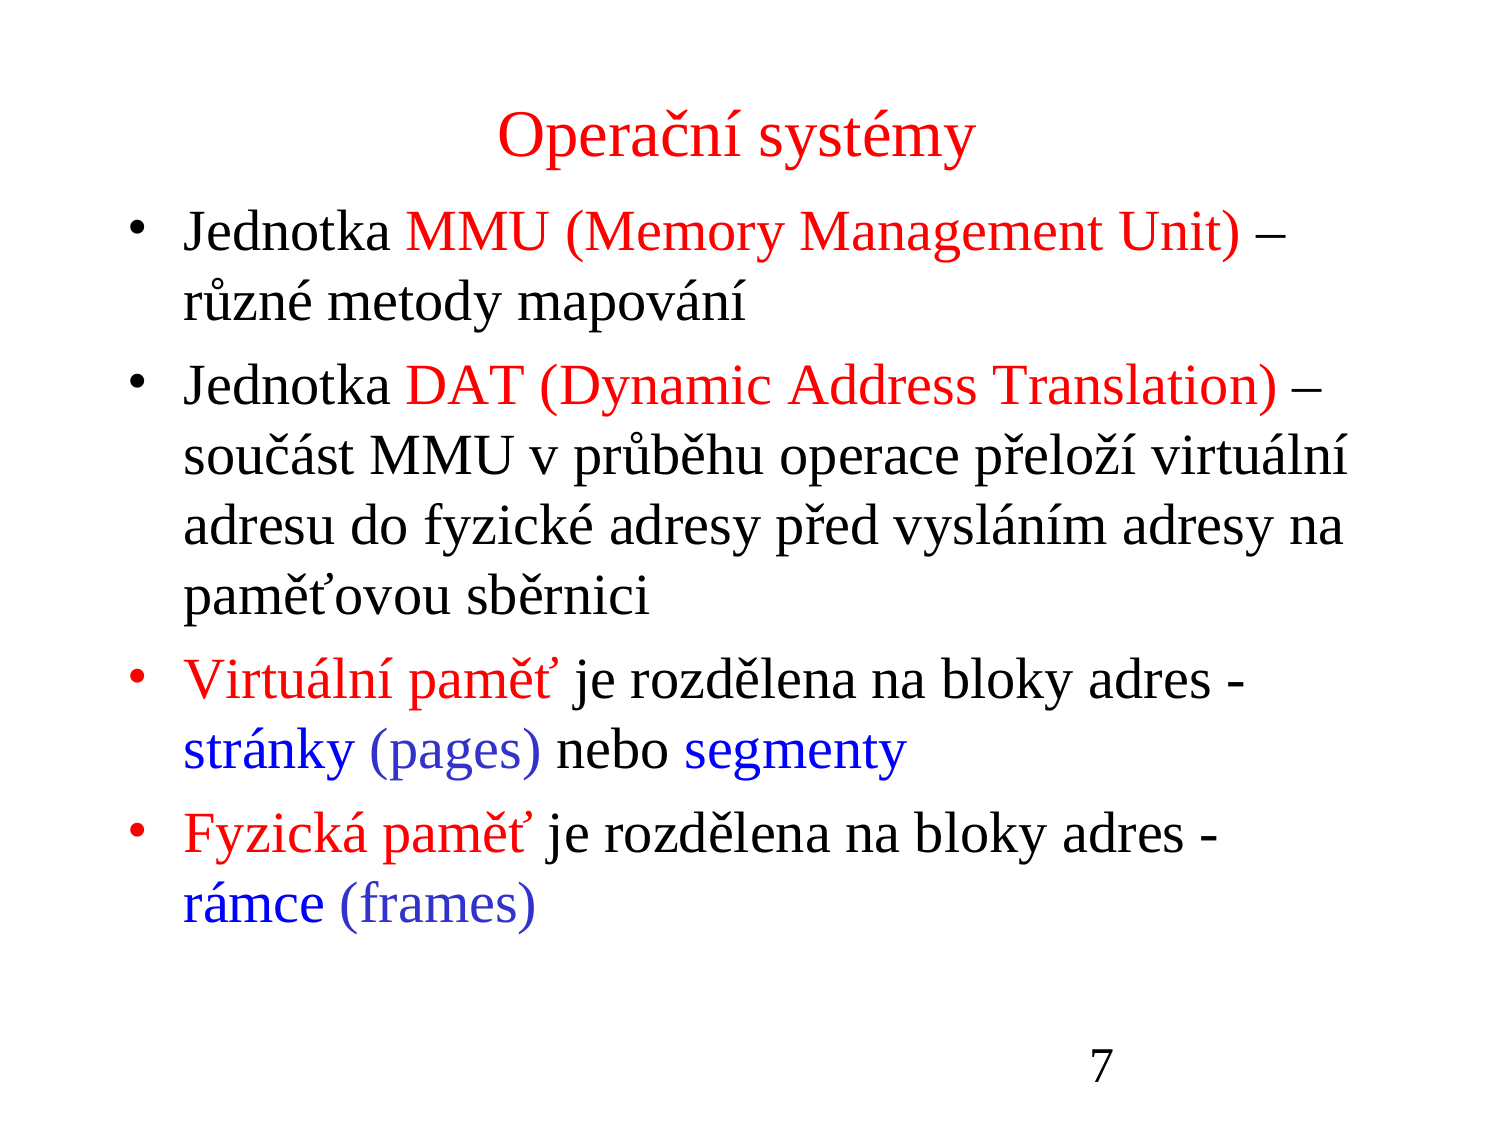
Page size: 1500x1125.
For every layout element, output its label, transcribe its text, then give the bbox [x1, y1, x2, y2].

list Jednotka MMU (Memory Management Unit) – různé metody mapování Jednotka DAT (Dynamic Address Translation) – součást MMU v průběhu operace přeloží virtuální adresu do fyzické adresy před vysláním adresy na paměťovou sběrnici Virtuální paměť je rozdělena na bloky adres - stránky (pages) nebo segmenty Fyzická paměť je rozdělena na bloky adres - rámce (frames) [112, 184, 1388, 1000]
title Operační systémy [100, 54, 1376, 205]
